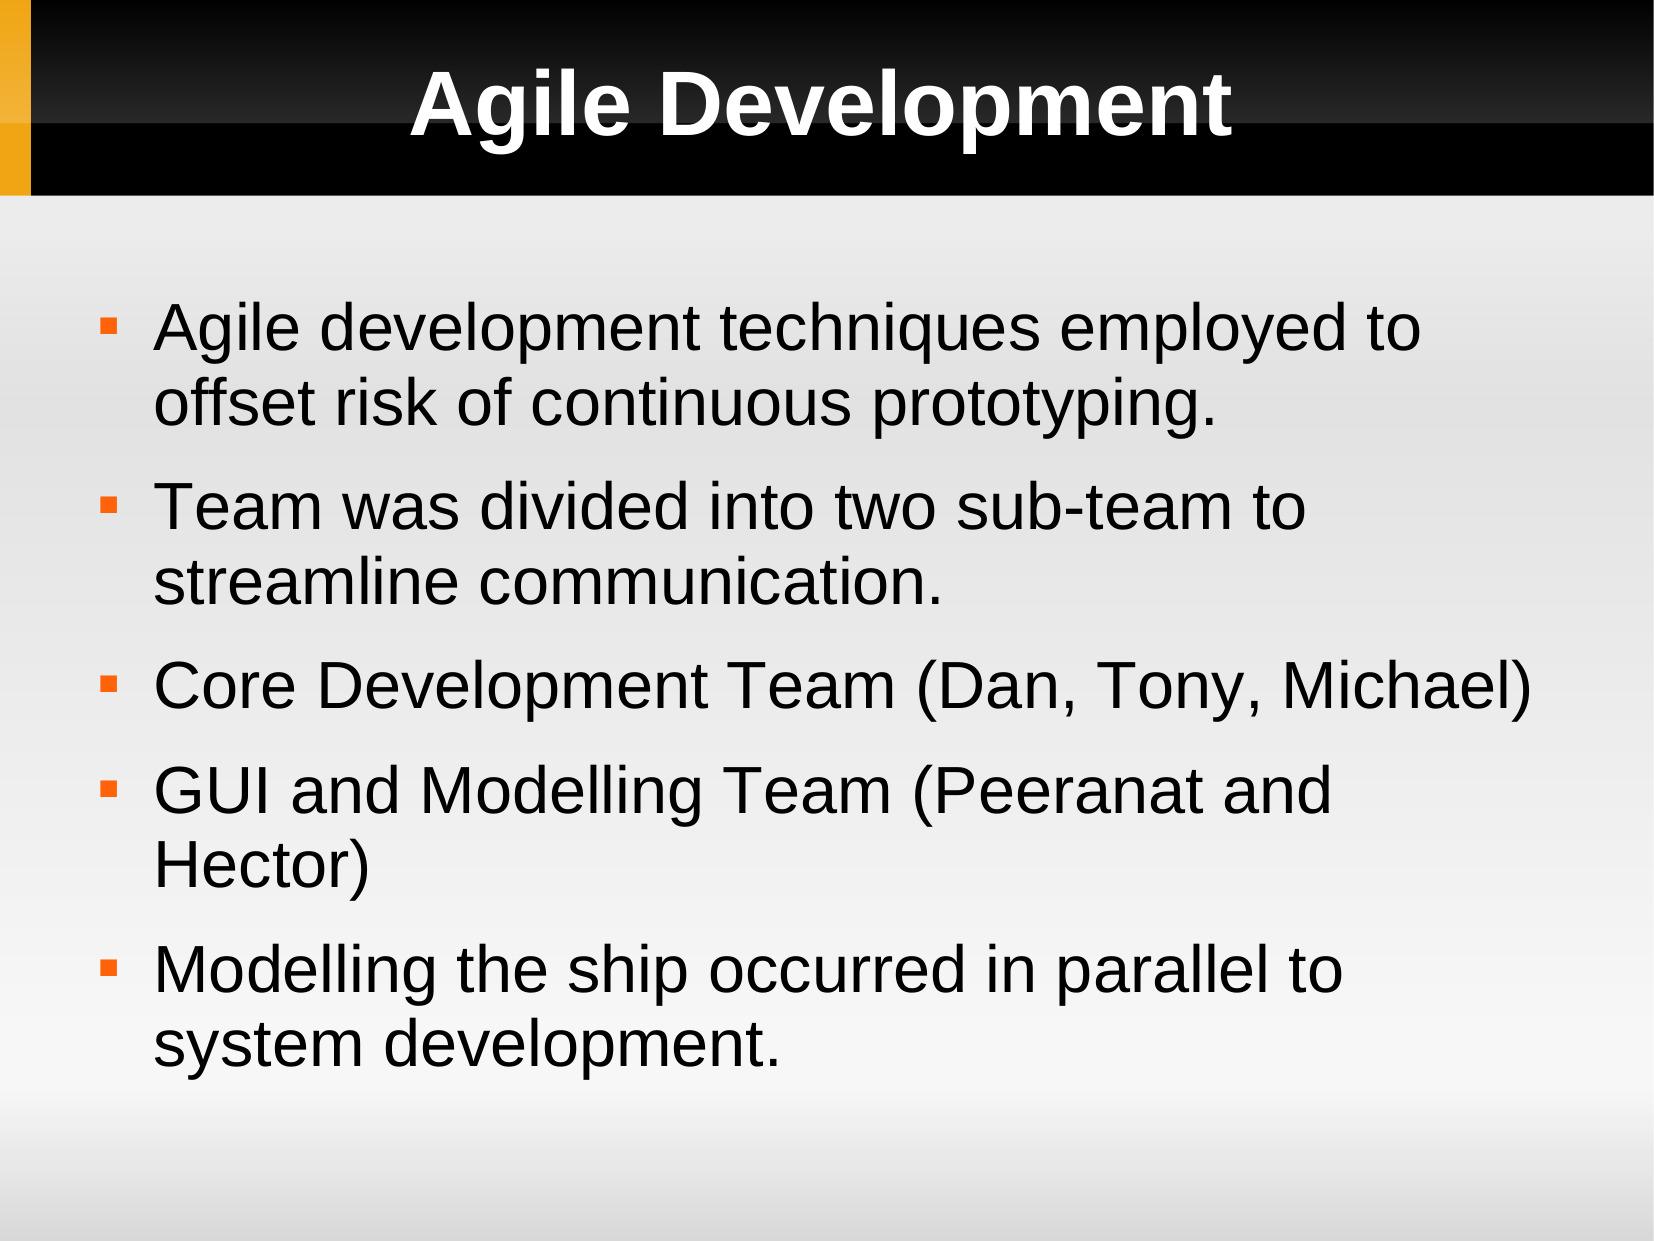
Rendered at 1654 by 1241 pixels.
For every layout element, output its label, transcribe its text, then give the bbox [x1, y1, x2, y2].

list Agile development techniques employed to offset risk of continuous prototyping. Team was divided into two sub-team to streamline communication. Core Development Team (Dan, Tony, Michael) GUI and Modelling Team (Peeranat and Hector) Modelling the ship occurred in parallel to system development. [82, 290, 1571, 1186]
title Agile Development [76, 0, 1565, 208]
picture [0, 0, 1654, 1241]
